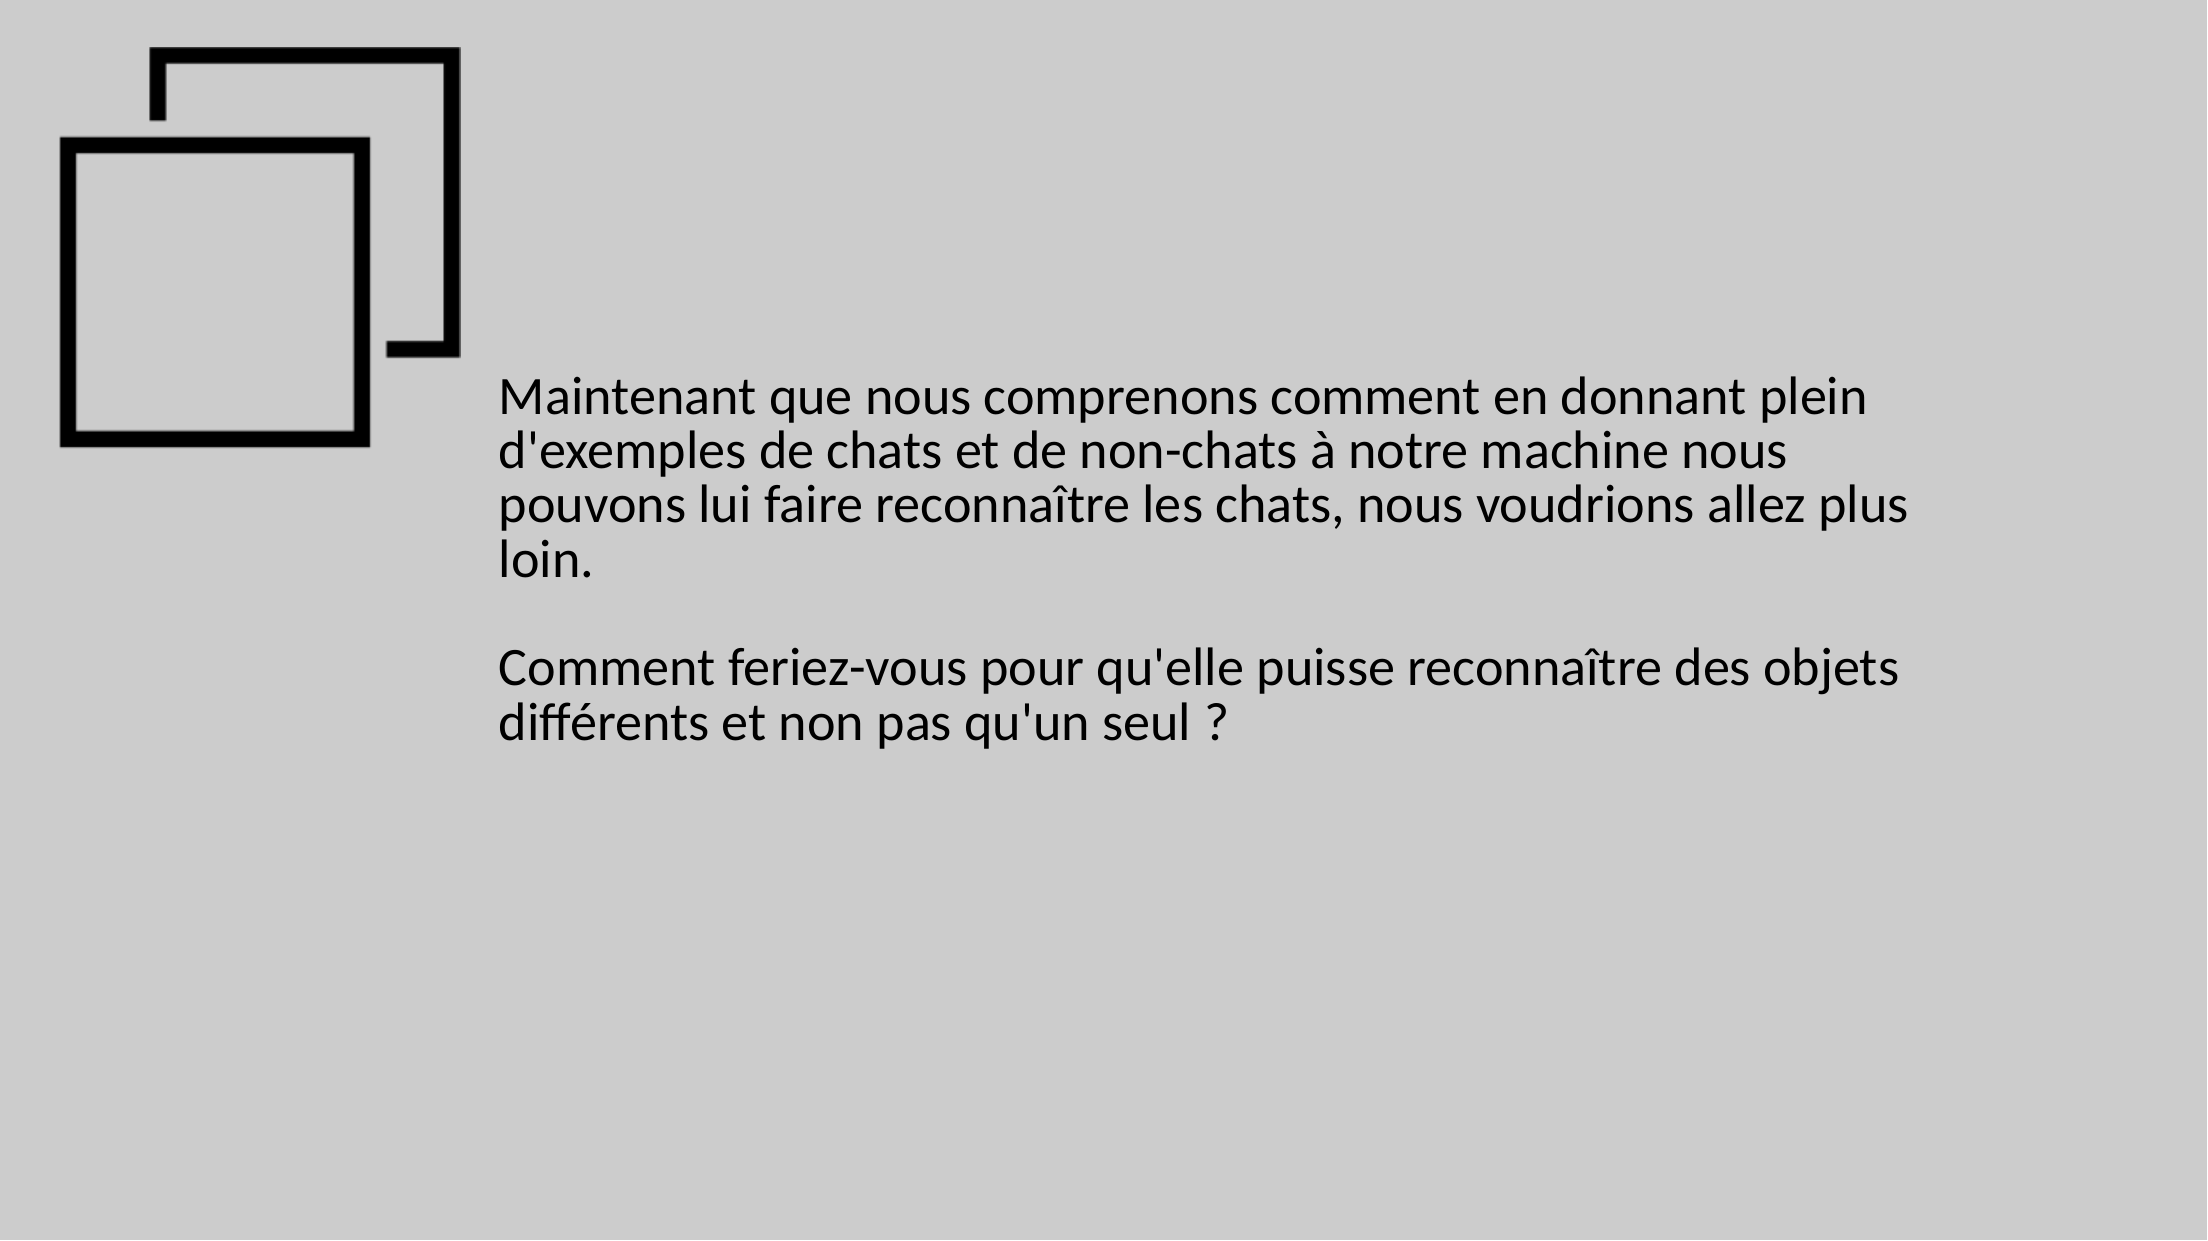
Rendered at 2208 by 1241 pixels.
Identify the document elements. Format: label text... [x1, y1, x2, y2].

picture [59, 47, 461, 449]
text_box Maintenant que nous comprenons comment en donnant plein d'exemples de chats et de non-chats à notre machine nous pouvons lui faire reconnaître les chats, nous voudrions allez plus loin. Comment feriez-vous pour qu'elle puisse reconnaître des objets différents et non pas qu'un seul ? [484, 366, 1949, 866]
